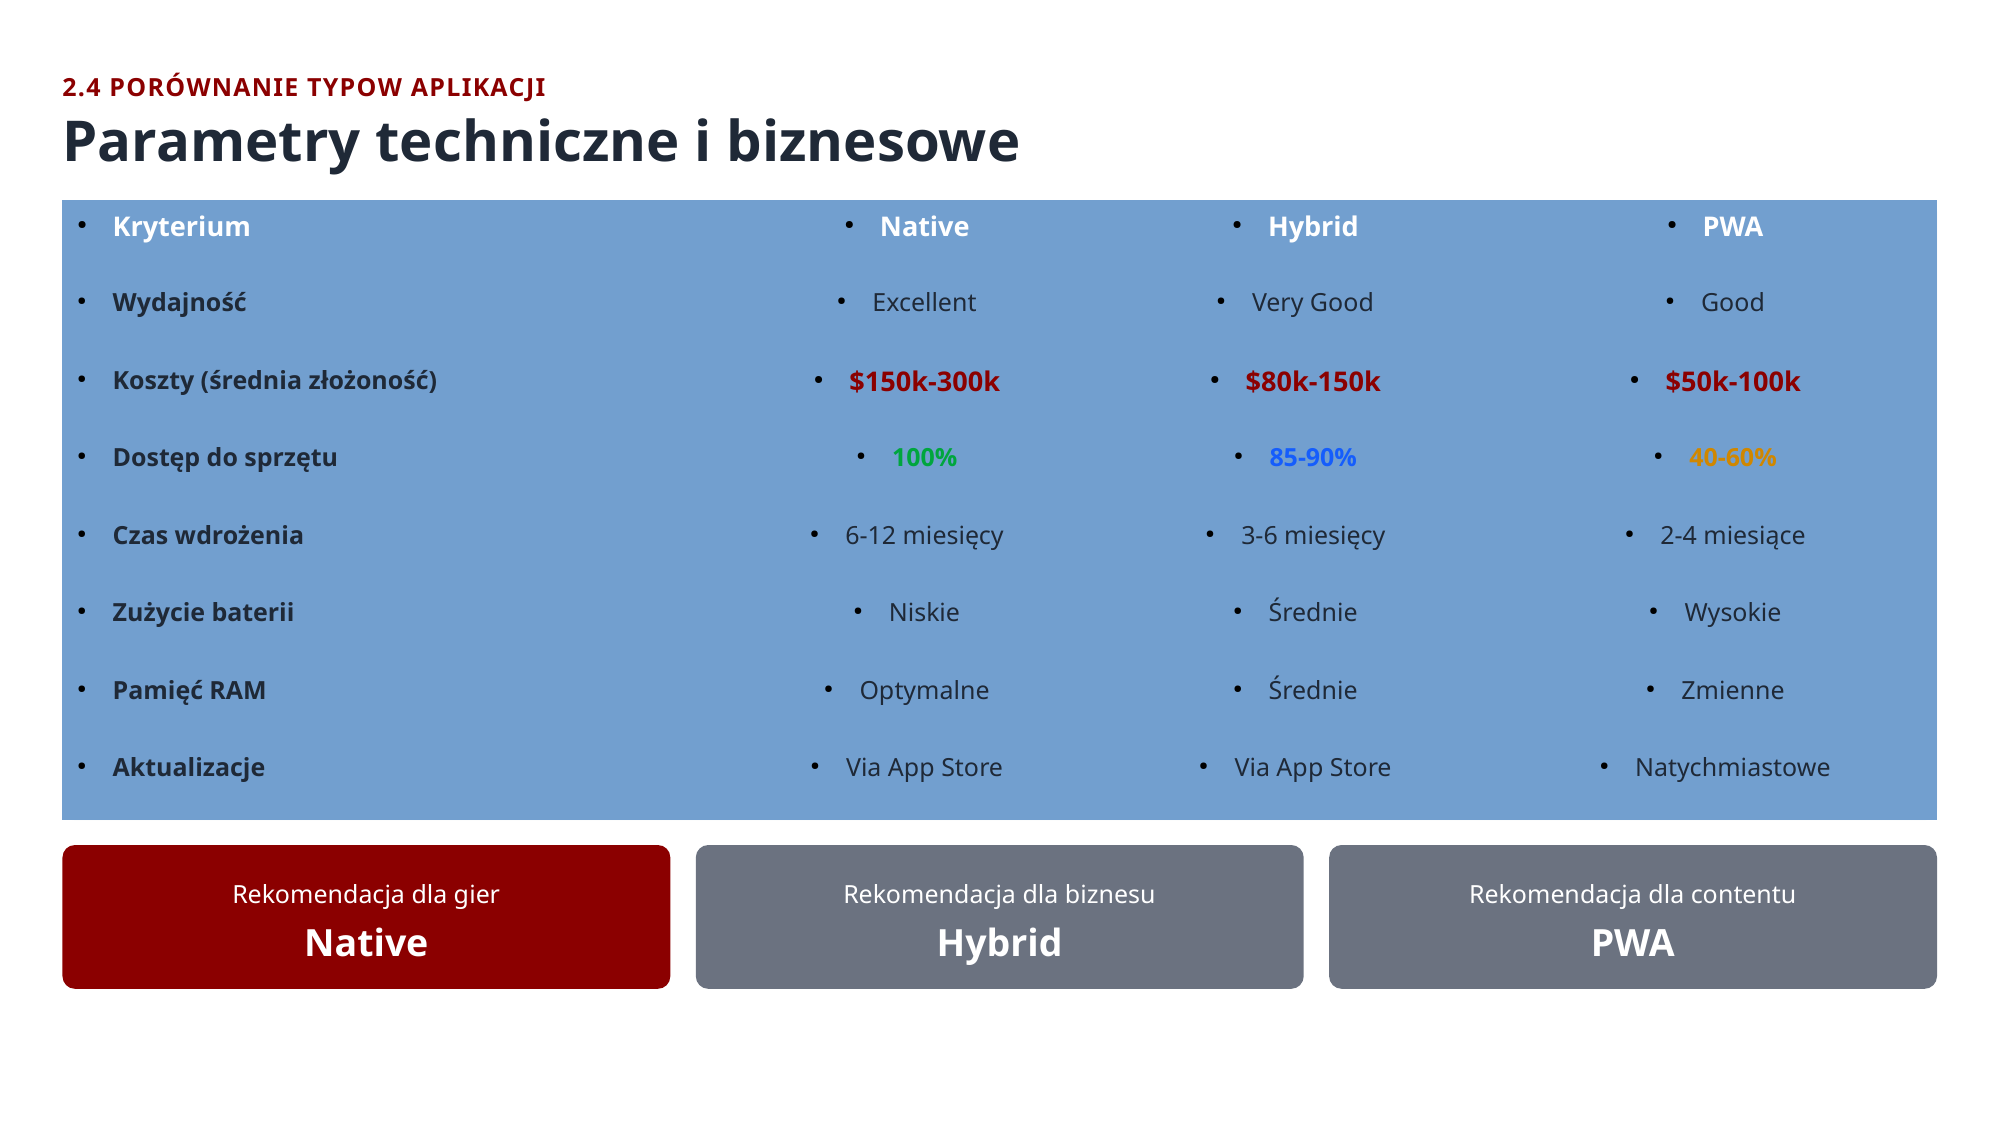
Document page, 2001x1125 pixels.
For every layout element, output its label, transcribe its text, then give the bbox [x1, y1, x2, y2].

table_header Native [716, 200, 1098, 278]
table_cell Optymalne [716, 665, 1098, 743]
table_cell 3-6 miesięcy [1098, 510, 1493, 588]
table_cell $150k-300k [716, 355, 1098, 433]
table_cell Natychmiastowe [1493, 743, 1937, 820]
table_header PWA [1493, 200, 1937, 278]
text_box [1329, 845, 1938, 989]
text_box [695, 845, 1304, 989]
table_cell Pamięć RAM [62, 665, 716, 743]
text_box 2.4 PORÓWNANIE TYPOW APLIKACJI [62, 62, 1950, 100]
table_cell Dostęp do sprzętu [62, 433, 716, 510]
table_cell 6-12 miesięcy [716, 510, 1098, 588]
table_header Hybrid [1098, 200, 1493, 278]
table_cell Good [1493, 278, 1937, 355]
table_cell $80k-150k [1098, 355, 1493, 433]
table_cell Via App Store [716, 743, 1098, 820]
table_cell 100% [716, 433, 1098, 510]
table_cell Very Good [1098, 278, 1493, 355]
table_cell Wydajność [62, 278, 716, 355]
table_cell Niskie [716, 588, 1098, 665]
table_cell Średnie [1098, 665, 1493, 743]
table_cell Via App Store [1098, 743, 1493, 820]
table_cell 40-60% [1493, 433, 1937, 510]
text_box Rekomendacja dla biznesu [715, 870, 1285, 908]
text_box Rekomendacja dla contentu [1348, 870, 1918, 908]
text_box Parametry techniczne i biznesowe [62, 112, 1966, 175]
table_header Kryterium [62, 200, 716, 278]
table_cell Średnie [1098, 588, 1493, 665]
table_cell Czas wdrożenia [62, 510, 716, 588]
table_cell Zużycie baterii [62, 588, 716, 665]
text_box Rekomendacja dla gier [81, 870, 652, 908]
table_cell Excellent [716, 278, 1098, 355]
table_cell Koszty (średnia złożoność) [62, 355, 716, 433]
table_cell Wysokie [1493, 588, 1937, 665]
table_cell 85-90% [1098, 433, 1493, 510]
text_box [62, 845, 671, 989]
text_box PWA [1345, 914, 1921, 964]
table_cell 2-4 miesiące [1493, 510, 1937, 588]
table_cell $50k-100k [1493, 355, 1937, 433]
text_box Native [78, 914, 655, 964]
table_cell Zmienne [1493, 665, 1937, 743]
text_box Hybrid [711, 914, 1288, 964]
table_cell Aktualizacje [62, 743, 716, 820]
